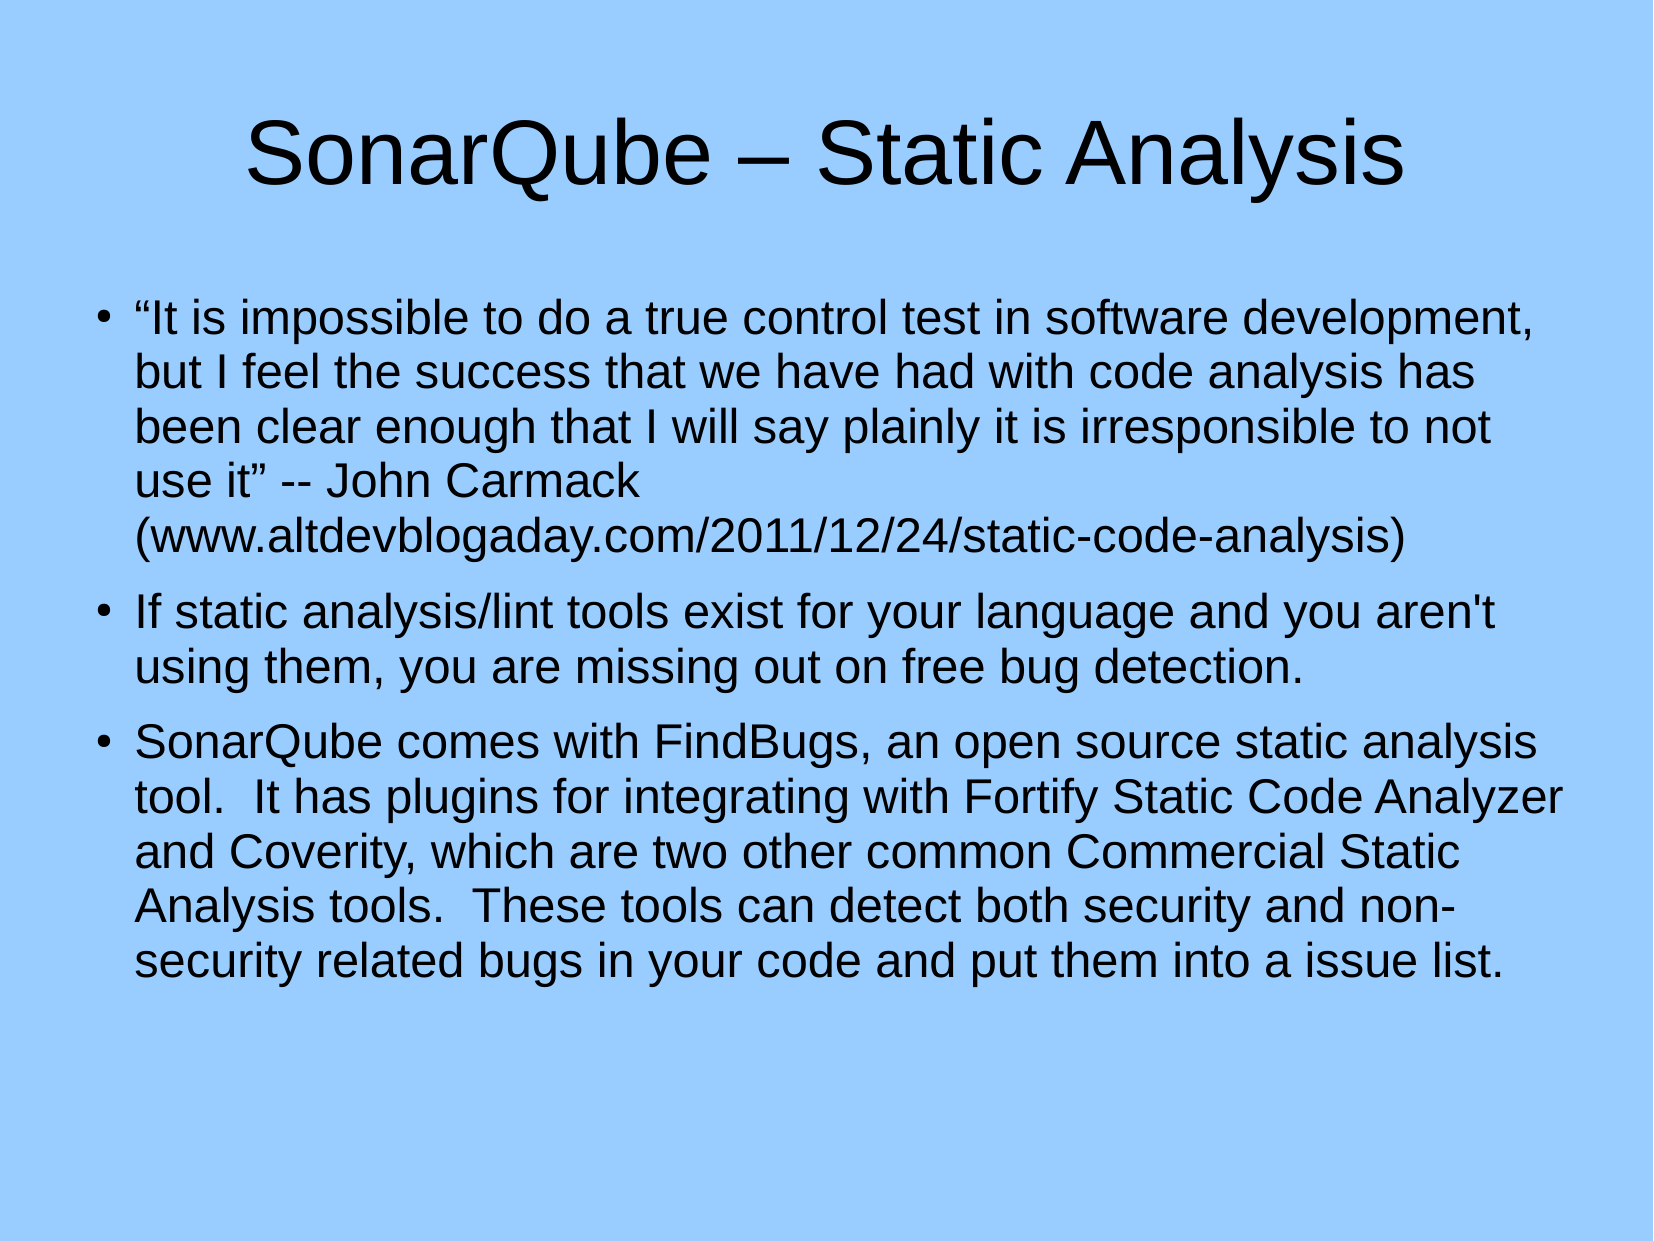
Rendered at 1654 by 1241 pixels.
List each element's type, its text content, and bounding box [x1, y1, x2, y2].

title SonarQube – Static Analysis [82, 49, 1571, 257]
list “It is impossible to do a true control test in software development, but I feel the success that we have had with code analysis has been clear enough that I will say plainly it is irresponsible to not use it” -- John Carmack (www.altdevblogaday.com/2011/12/24/static-code-analysis) If static analysis/lint tools exist for your language and you aren't using them, you are missing out on free bug detection. SonarQube comes with FindBugs, an open source static analysis tool. It has plugins for integrating with Fortify Static Code Analyzer and Coverity, which are two other common Commercial Static Analysis tools. These tools can detect both security and non-security related bugs in your code and put them into a issue list. [82, 290, 1571, 1010]
